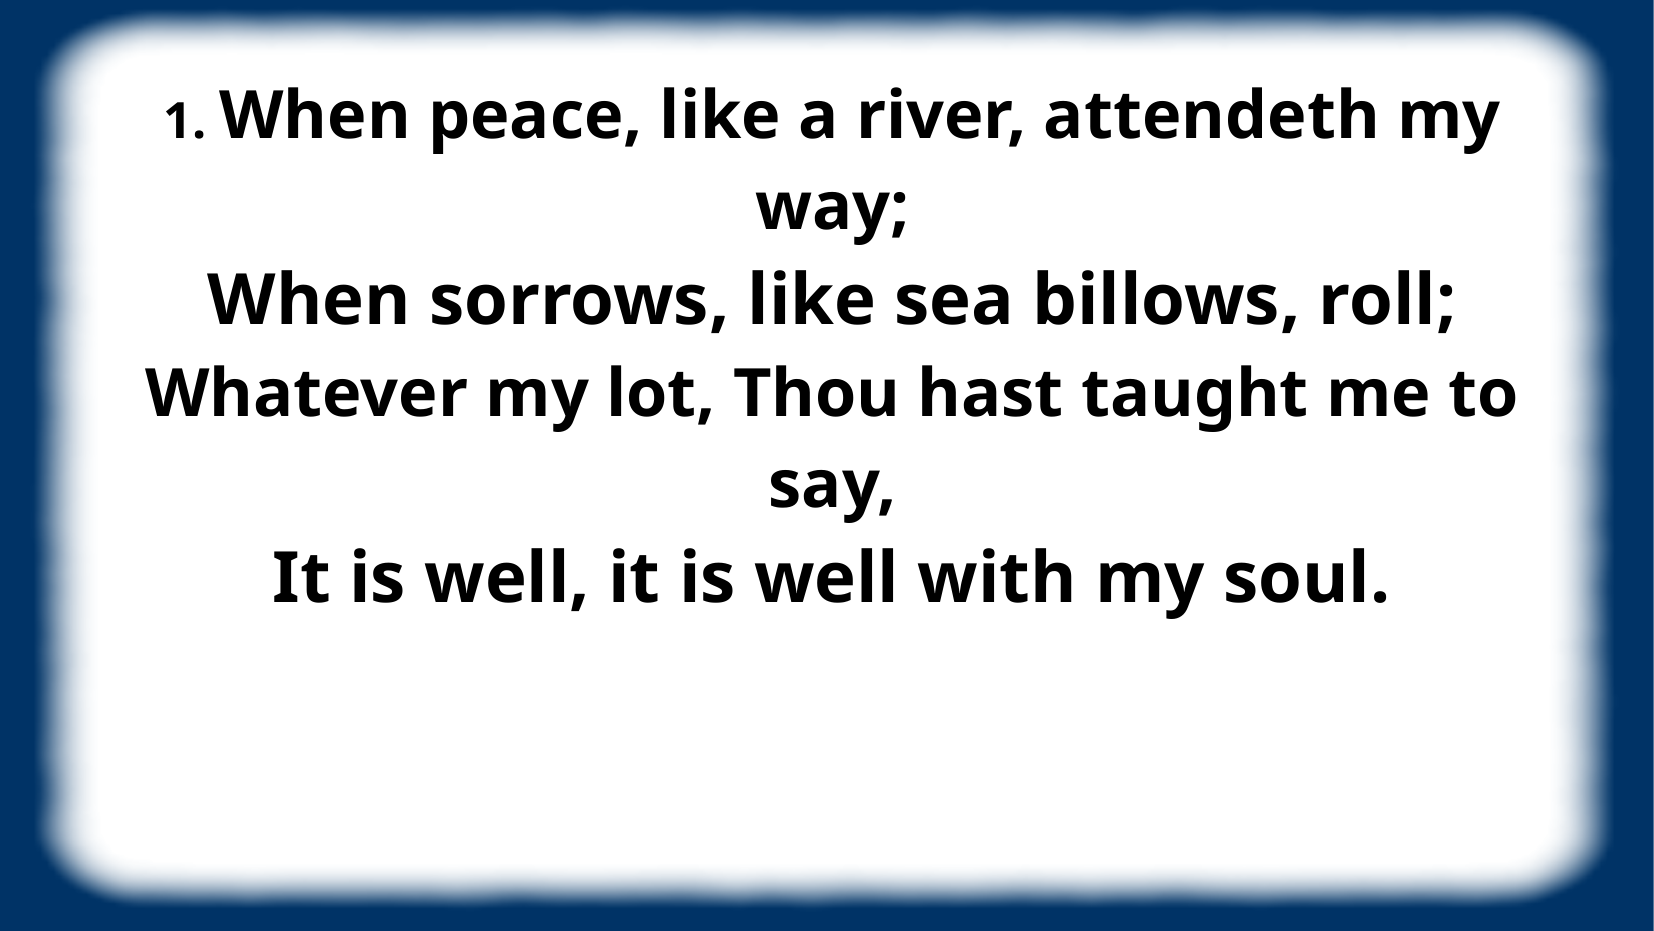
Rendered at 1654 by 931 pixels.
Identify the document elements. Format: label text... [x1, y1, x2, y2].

picture [0, 0, 1654, 931]
text_box 1. When peace, like a river, attendeth my way; When sorrows, like sea billows, roll; Whatever my lot, Thou hast taught me to say, It is well, it is well with my soul. [90, 60, 1576, 451]
